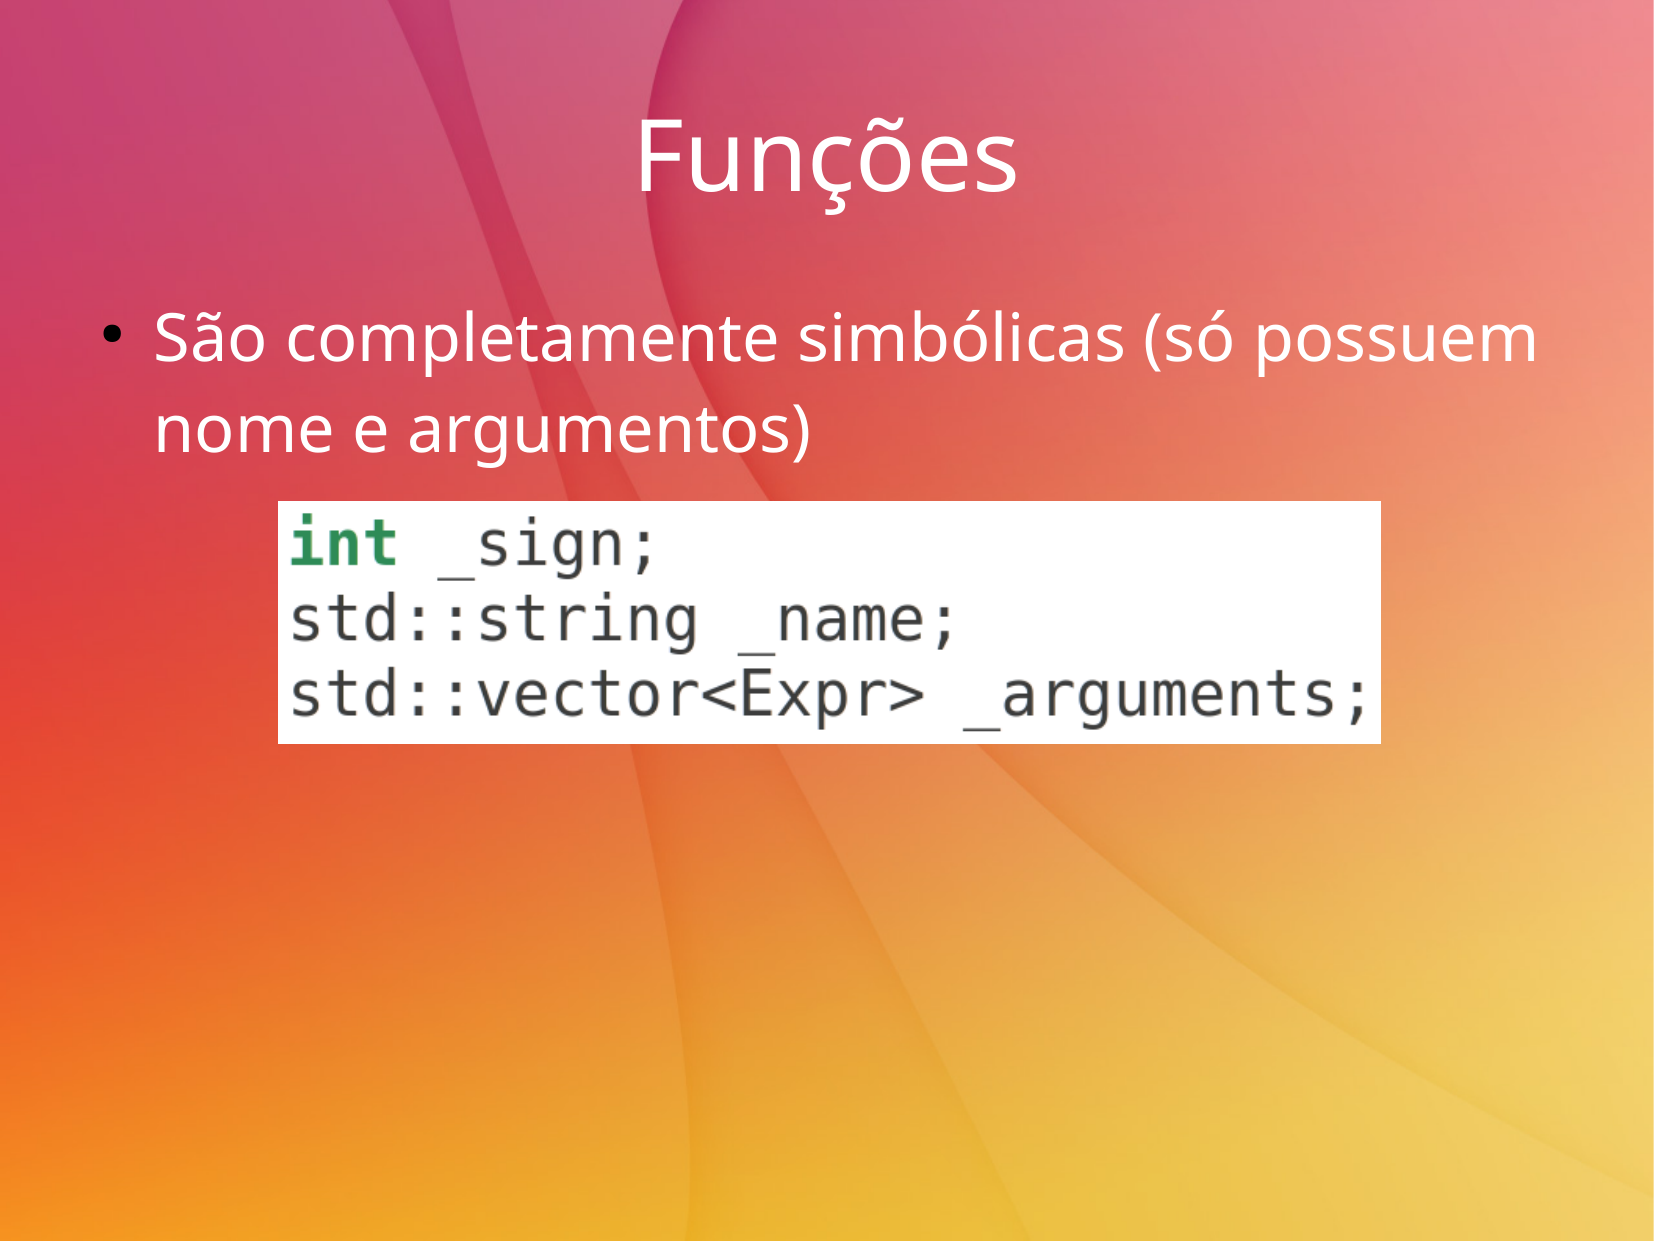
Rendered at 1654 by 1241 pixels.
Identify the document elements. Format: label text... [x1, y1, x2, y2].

picture [0, 0, 1654, 1241]
title Funções [82, 49, 1571, 257]
list São completamente simbólicas (só possuem nome e argumentos) [82, 290, 1571, 1010]
